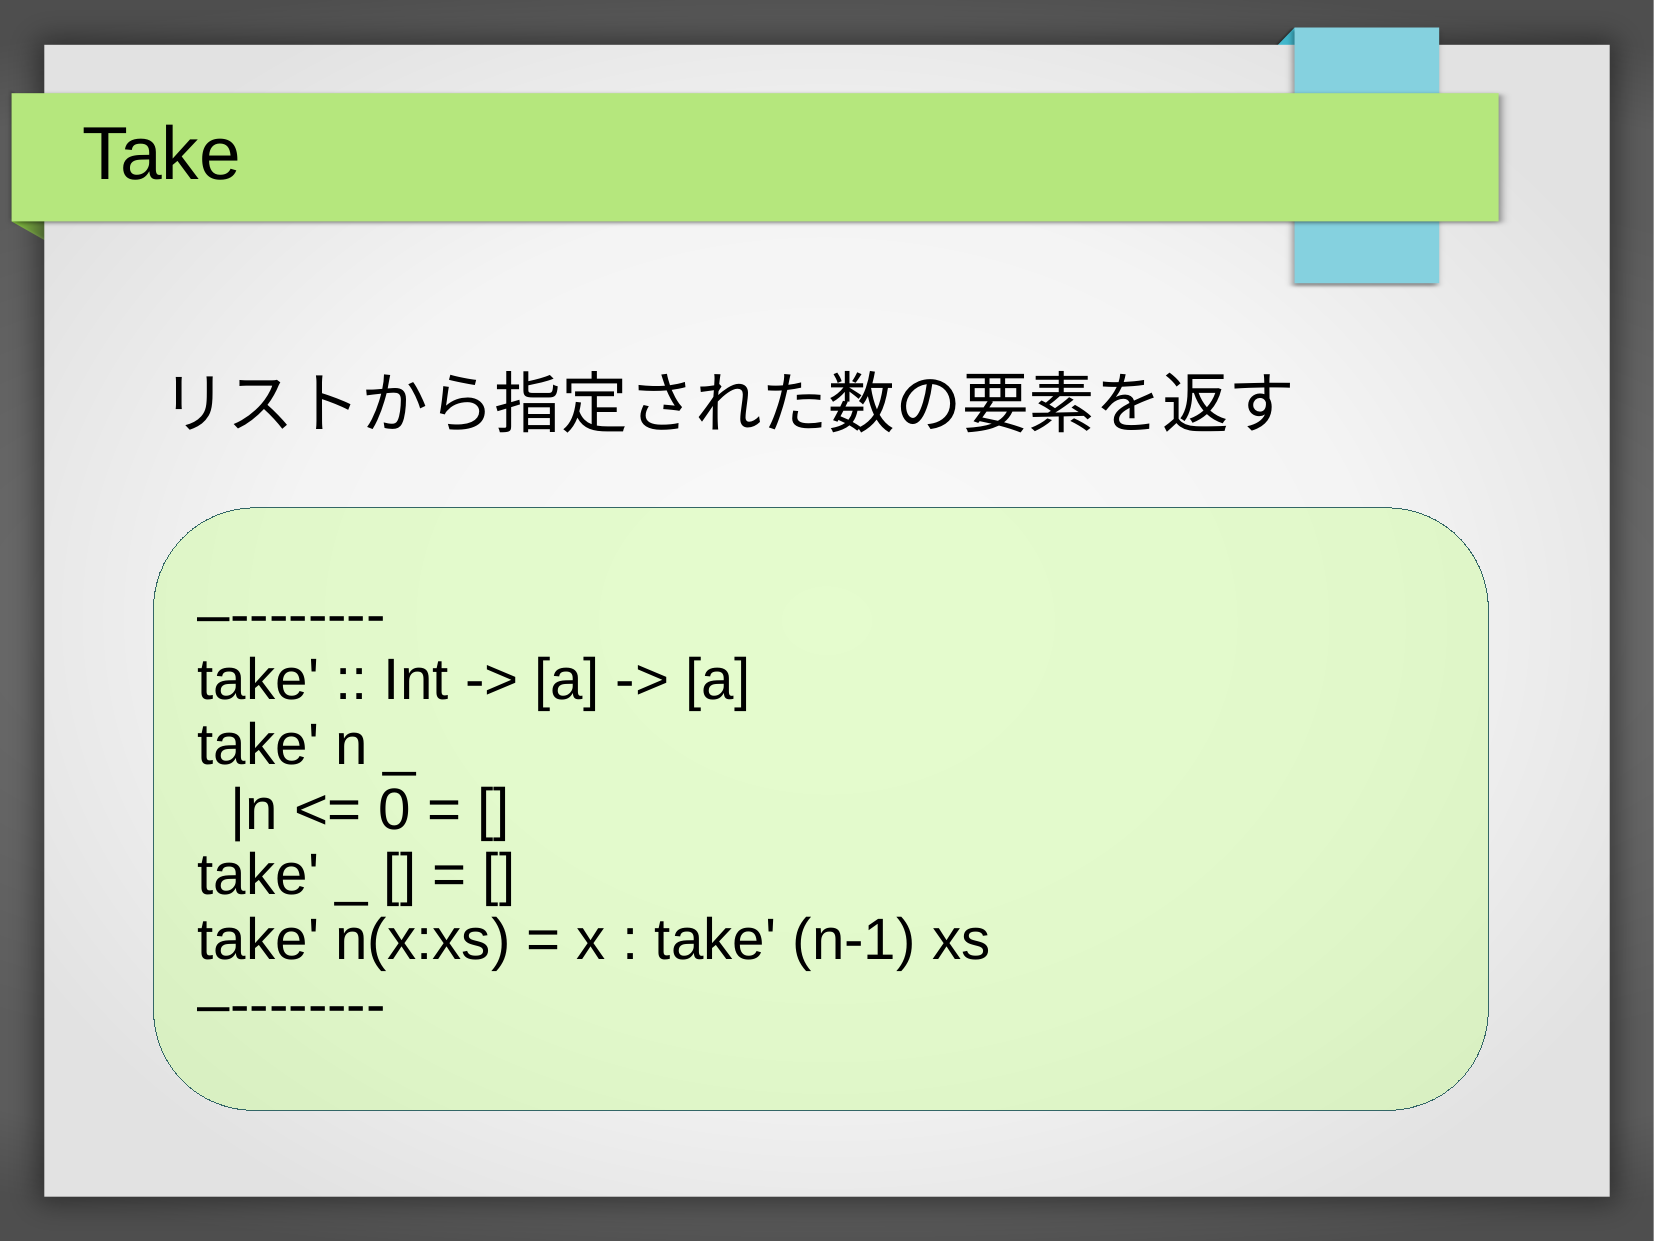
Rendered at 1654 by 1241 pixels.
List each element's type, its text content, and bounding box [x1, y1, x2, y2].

text_box リストから指定された数の要素を返す [111, 342, 1218, 425]
text_box –-------- take' :: Int -> [a] -> [a] take' n _ |n <= 0 = [] take' _ [] = [] take' n(x:xs) = x : take' (n-1) xs –-------- [153, 507, 1489, 1111]
picture [0, 0, 1654, 1241]
title Take [82, 94, 1264, 213]
